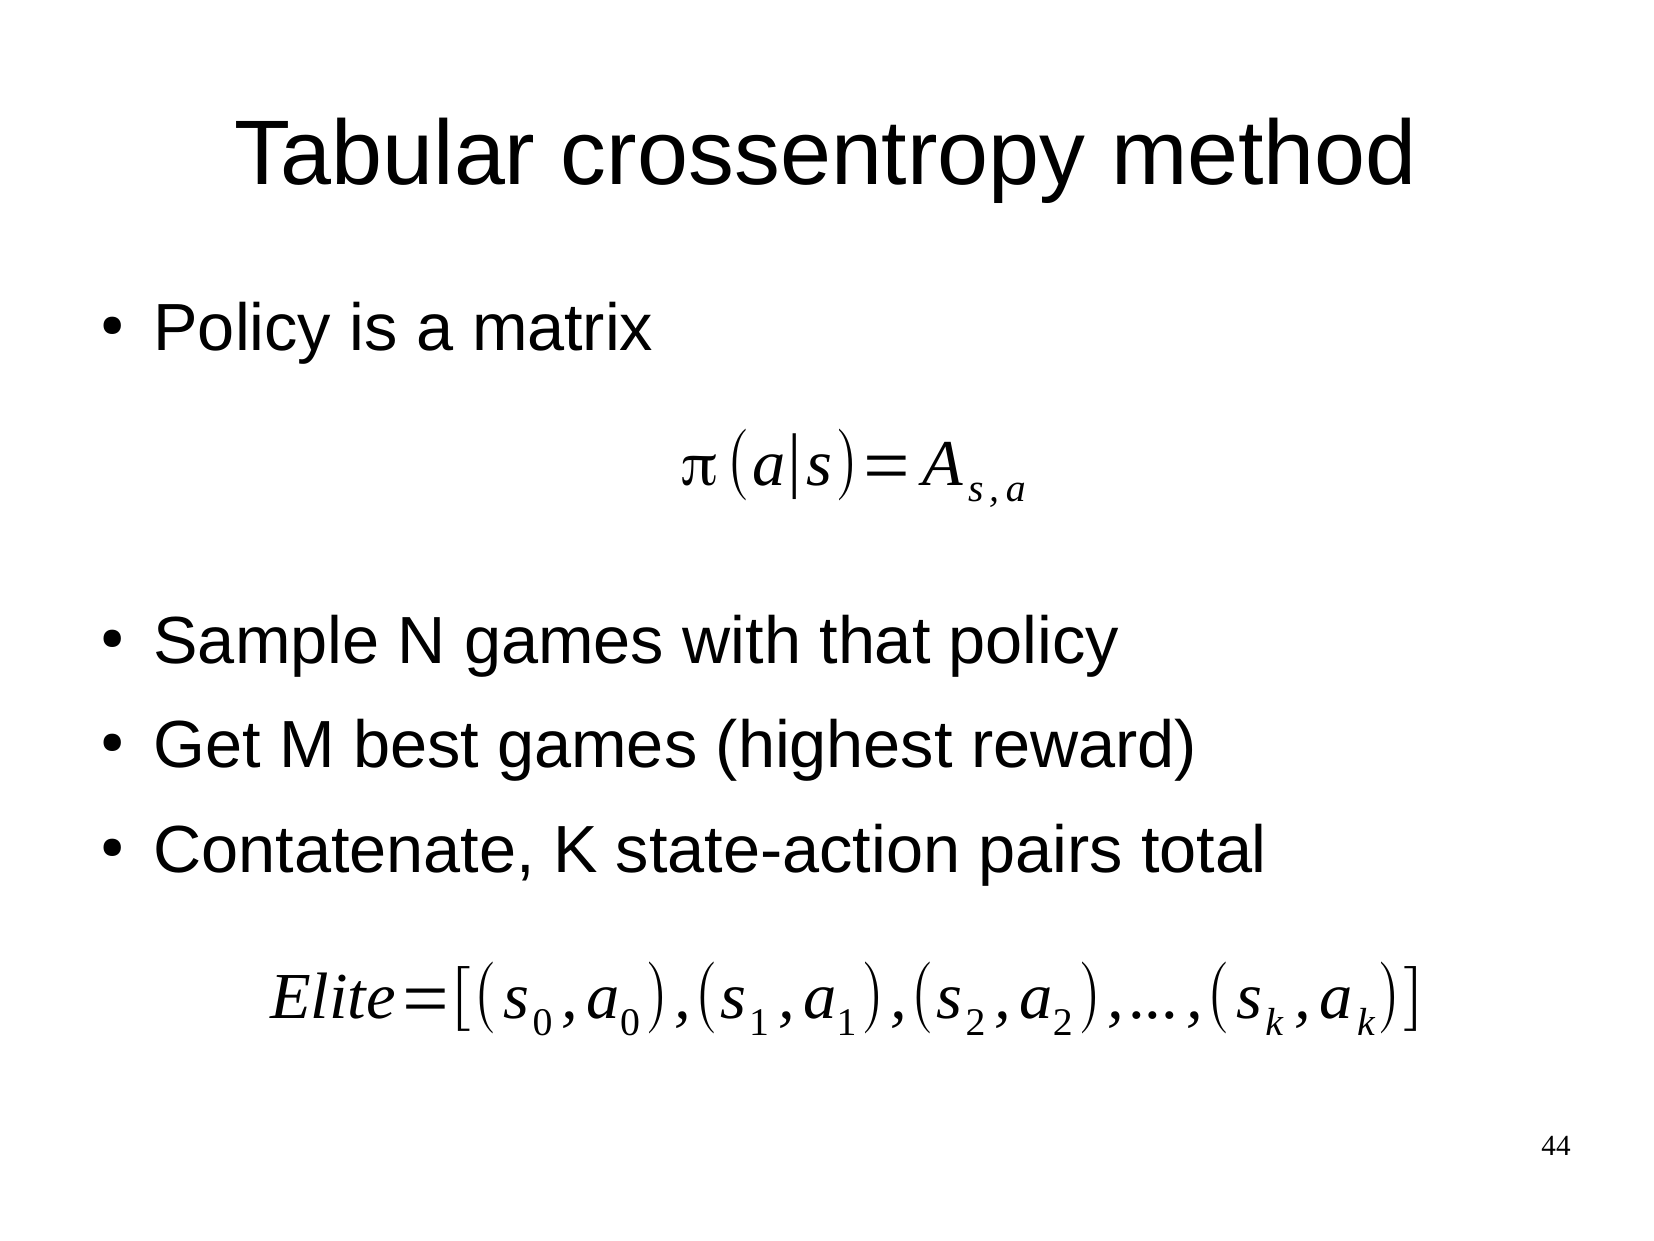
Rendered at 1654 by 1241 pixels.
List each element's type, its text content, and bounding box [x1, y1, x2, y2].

chart [249, 957, 1439, 1042]
chart [664, 423, 1041, 509]
title Tabular crossentropy method [82, 49, 1571, 257]
list Policy is a matrix Sample N games with that policy Get M best games (highest reward) Contatenate, K state-action pairs total [82, 290, 1571, 1010]
